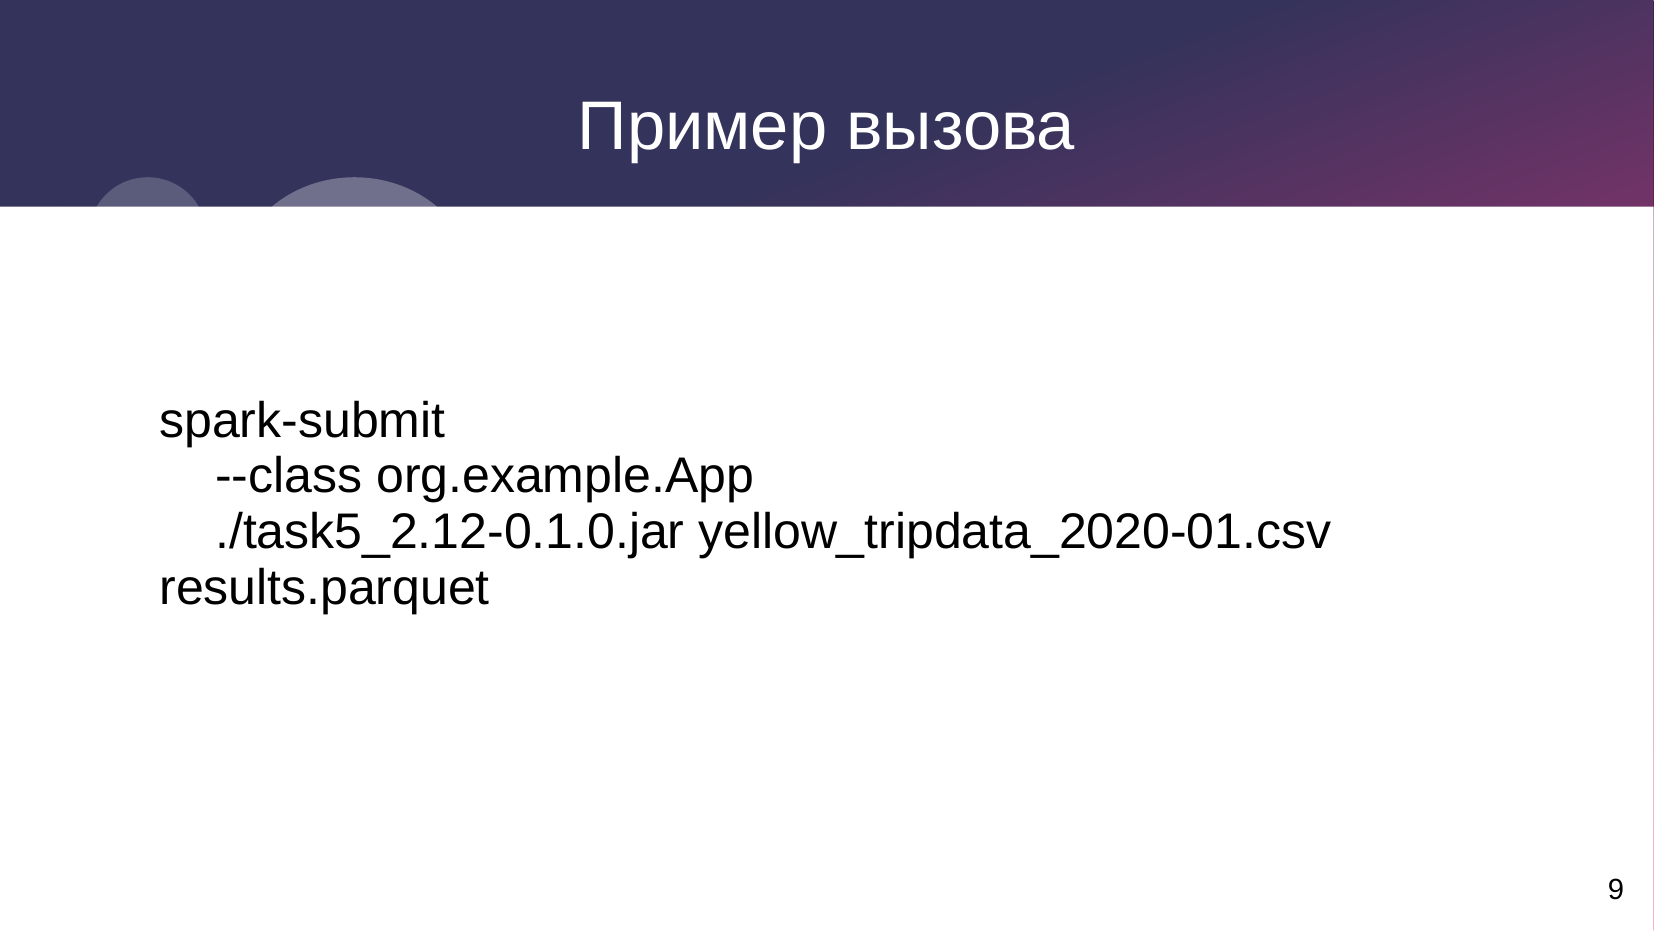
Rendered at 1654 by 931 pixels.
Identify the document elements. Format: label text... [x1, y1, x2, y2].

title Пример вызова [88, 44, 1565, 207]
list spark-submit --class org.example.App ./task5_2.12-0.1.0.jar yellow_tripdata_2020-01.csv results.parquet [88, 236, 1565, 827]
